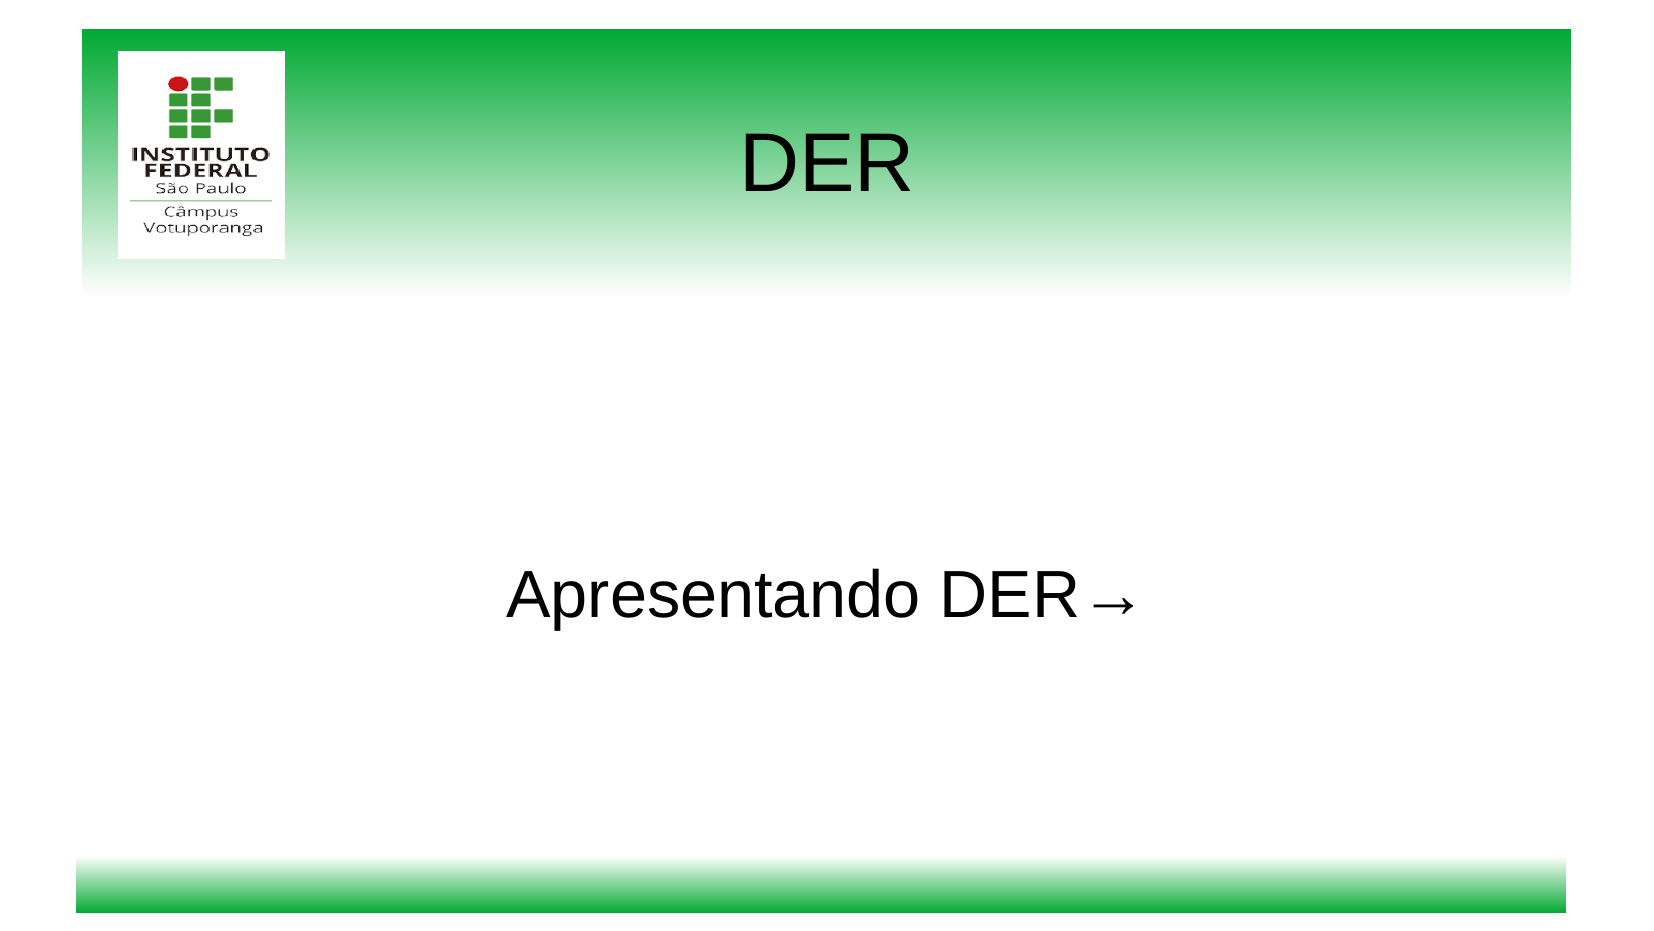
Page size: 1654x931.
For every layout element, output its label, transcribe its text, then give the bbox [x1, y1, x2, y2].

title [76, 856, 1566, 913]
picture [118, 51, 285, 259]
text_box Apresentando DER→ [82, 354, 1571, 835]
title DER [82, 29, 1571, 296]
